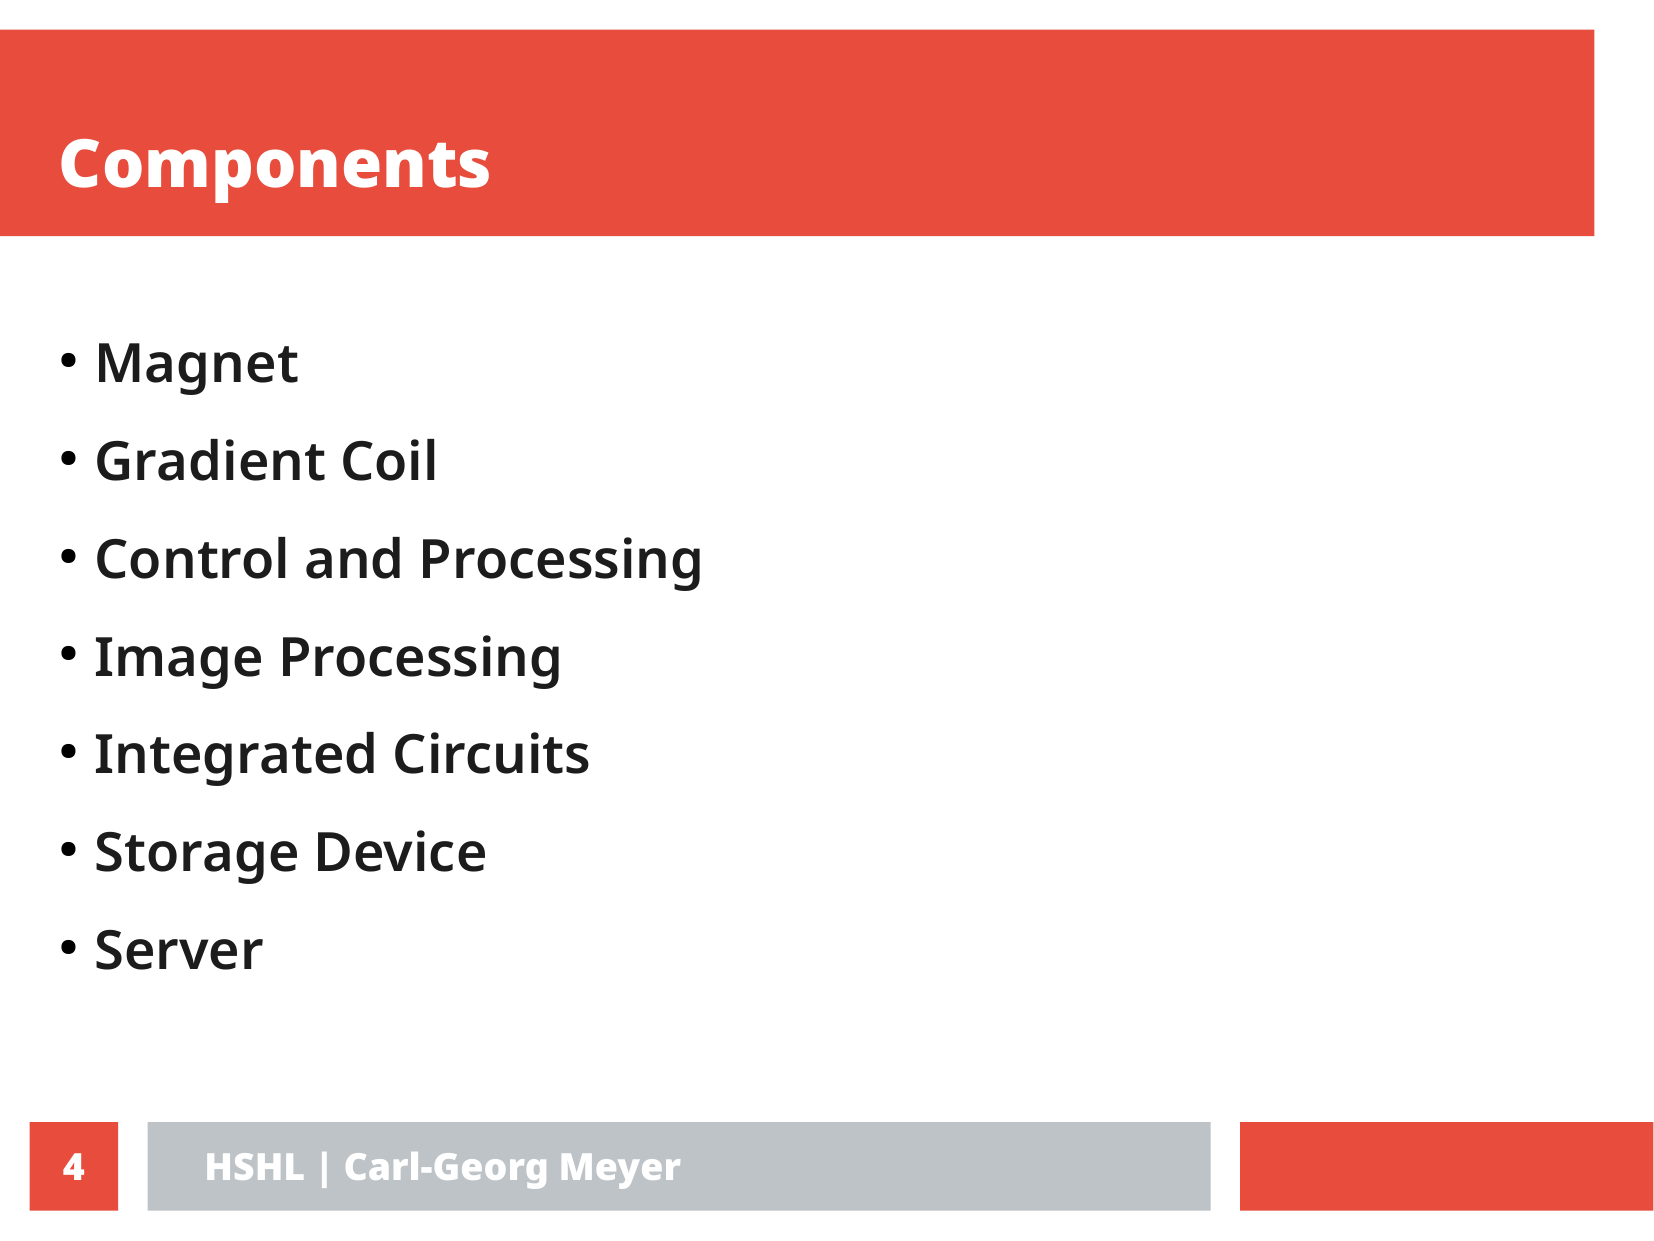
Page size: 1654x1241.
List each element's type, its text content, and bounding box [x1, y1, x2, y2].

title Components [59, 59, 1595, 207]
list Magnet Gradient Coil Control and Processing Image Processing Integrated Circuits Storage Device Server [59, 324, 1565, 1093]
